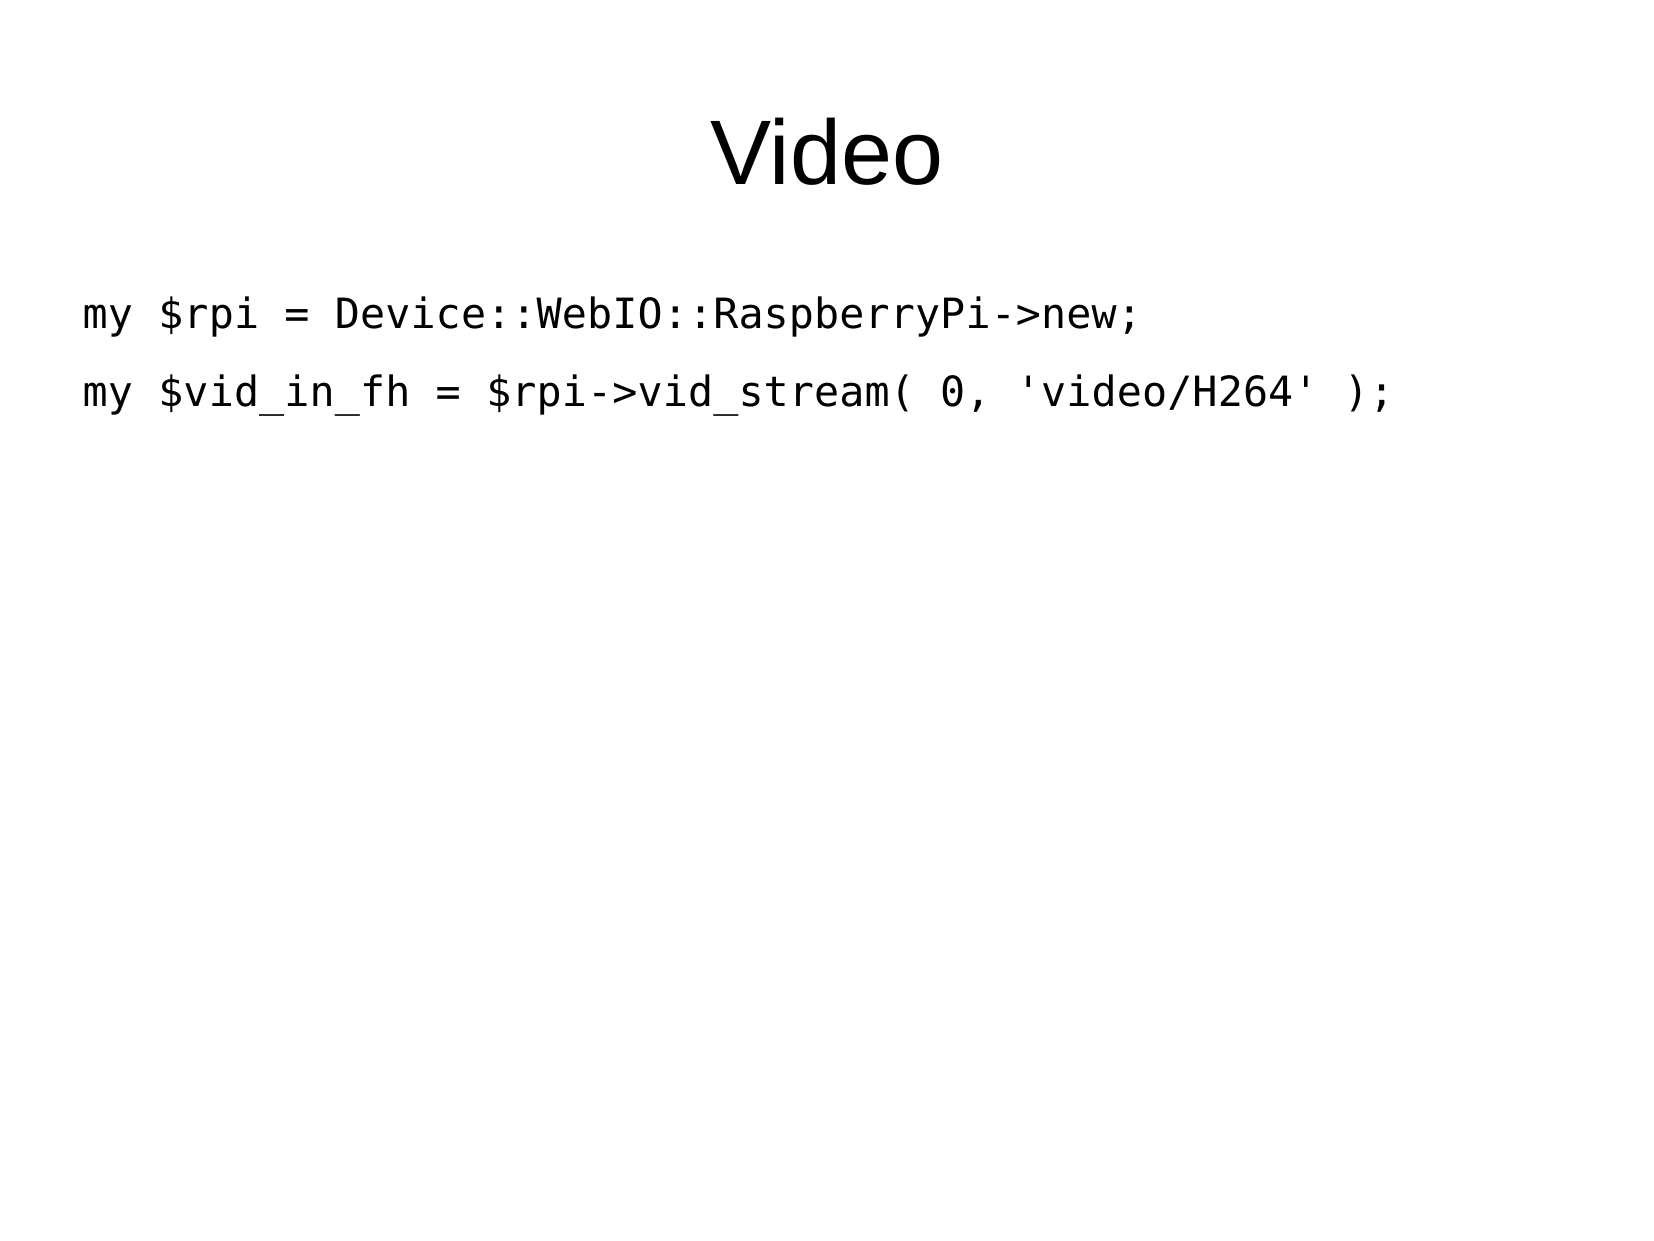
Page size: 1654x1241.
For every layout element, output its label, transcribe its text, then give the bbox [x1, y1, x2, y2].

title Video [82, 49, 1571, 257]
list my $rpi = Device::WebIO::RaspberryPi->new; my $vid_in_fh = $rpi->vid_stream( 0, 'video/H264' ); [82, 290, 1571, 1010]
